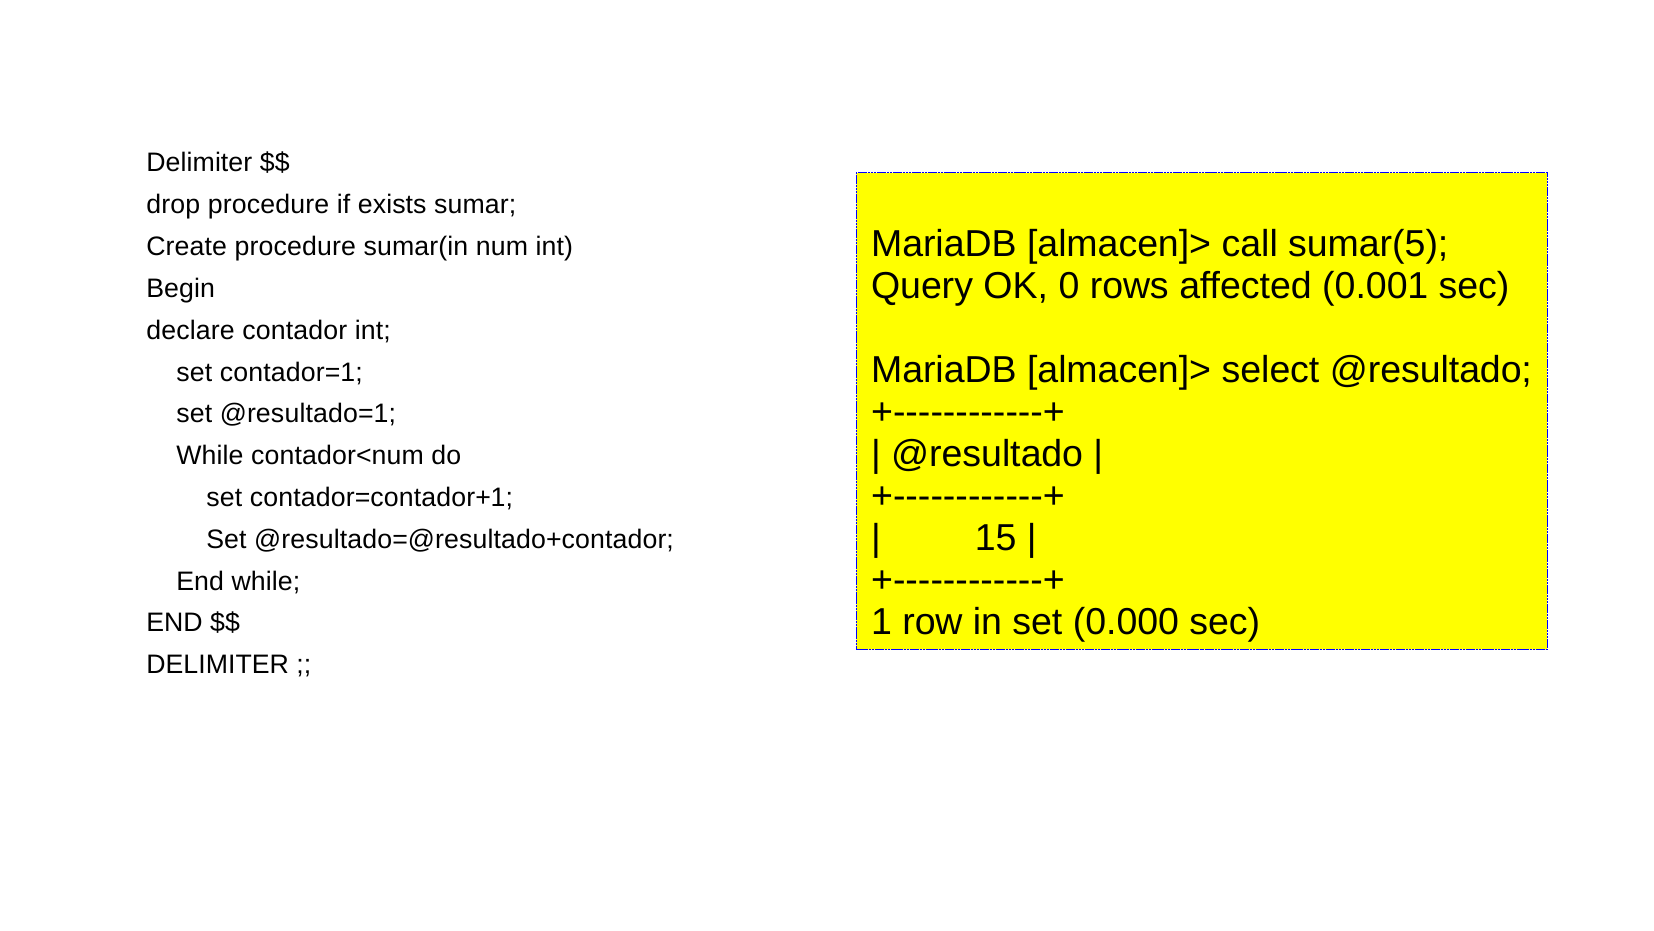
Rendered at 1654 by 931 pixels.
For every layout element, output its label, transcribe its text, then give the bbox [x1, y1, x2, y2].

list Delimiter $$ drop procedure if exists sumar; Create procedure sumar(in num int) Begin declare contador int; set contador=1; set @resultado=1; While contador<num do set contador=contador+1; Set @resultado=@resultado+contador; End while; END $$ DELIMITER ;; [118, 147, 1607, 688]
text_box MariaDB [almacen]> call sumar(5); Query OK, 0 rows affected (0.001 sec) MariaDB [almacen]> select @resultado; +------------+ | @resultado | +------------+ | 15 | +------------+ 1 row in set (0.000 sec) [856, 172, 1548, 650]
